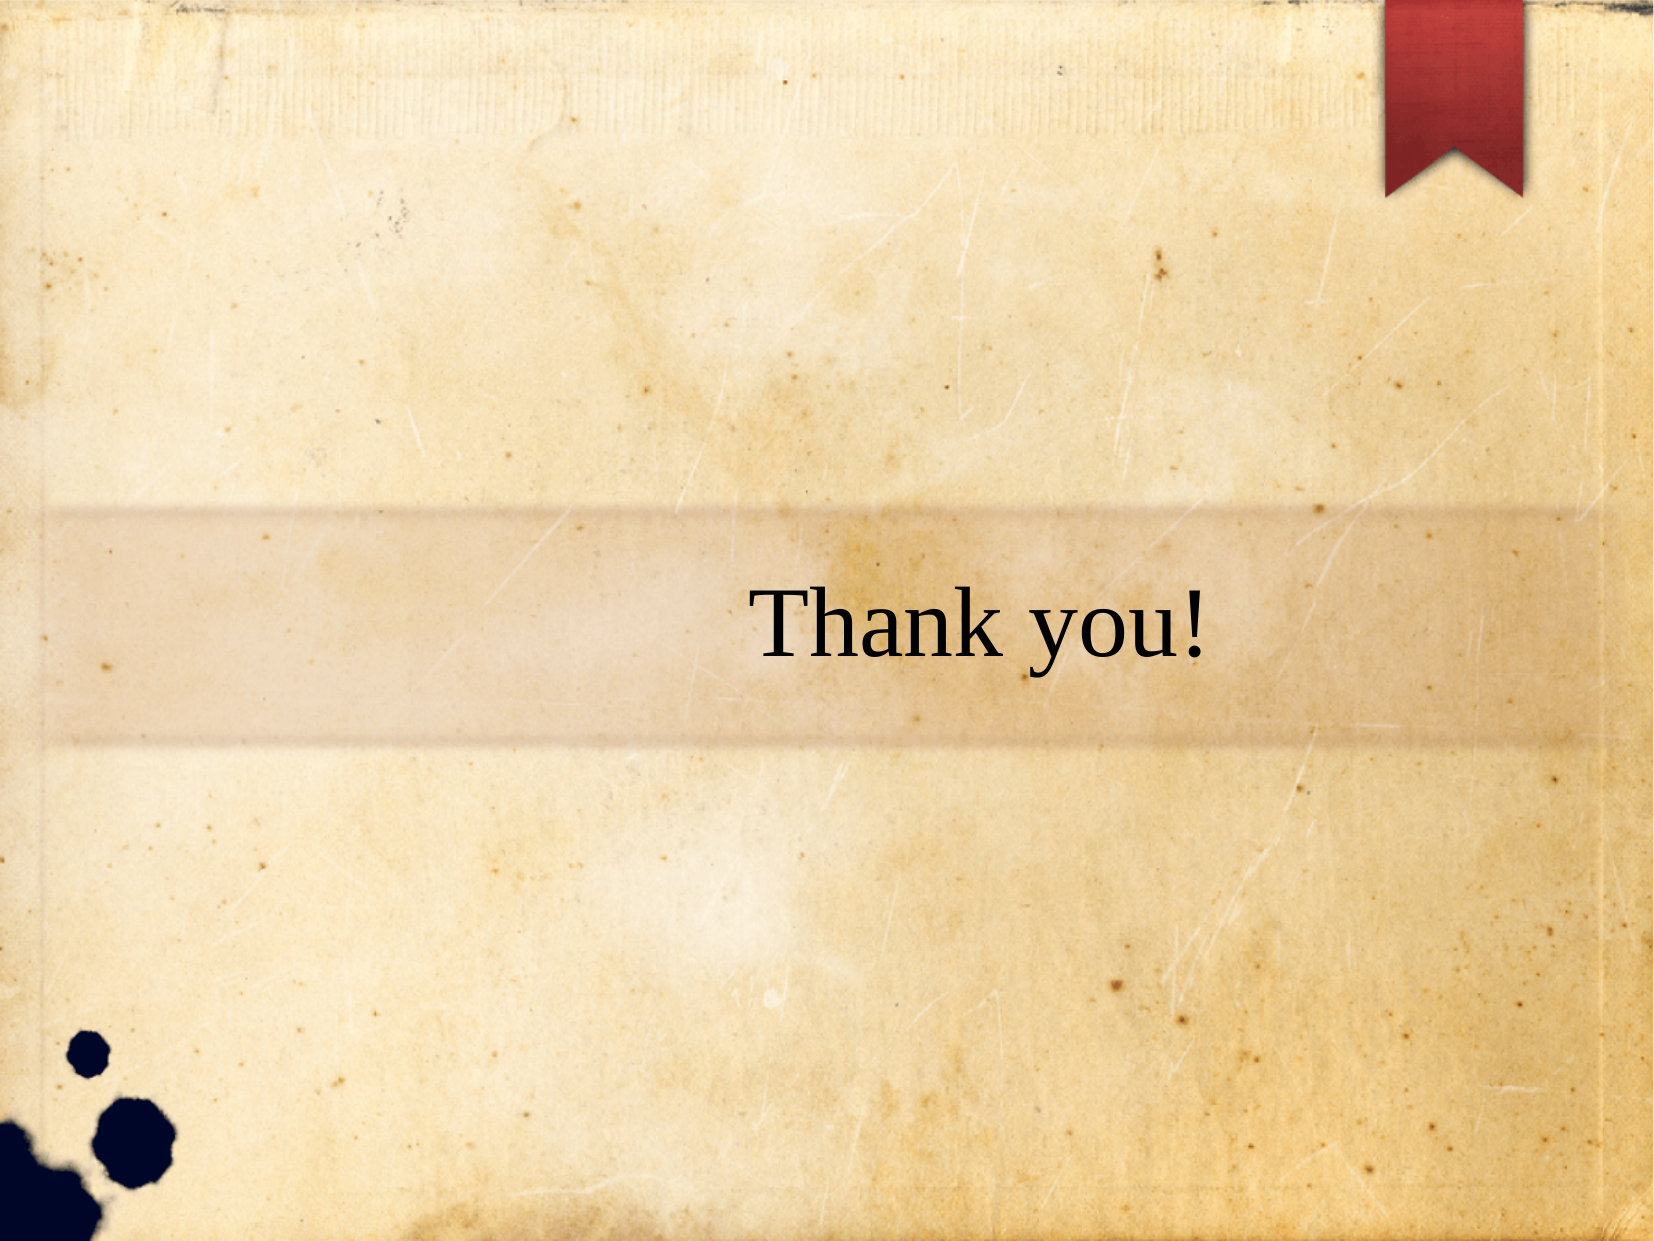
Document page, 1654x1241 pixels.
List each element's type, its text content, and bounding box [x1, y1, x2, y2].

picture [0, 0, 1654, 1241]
title Thank you! [431, 519, 1530, 727]
